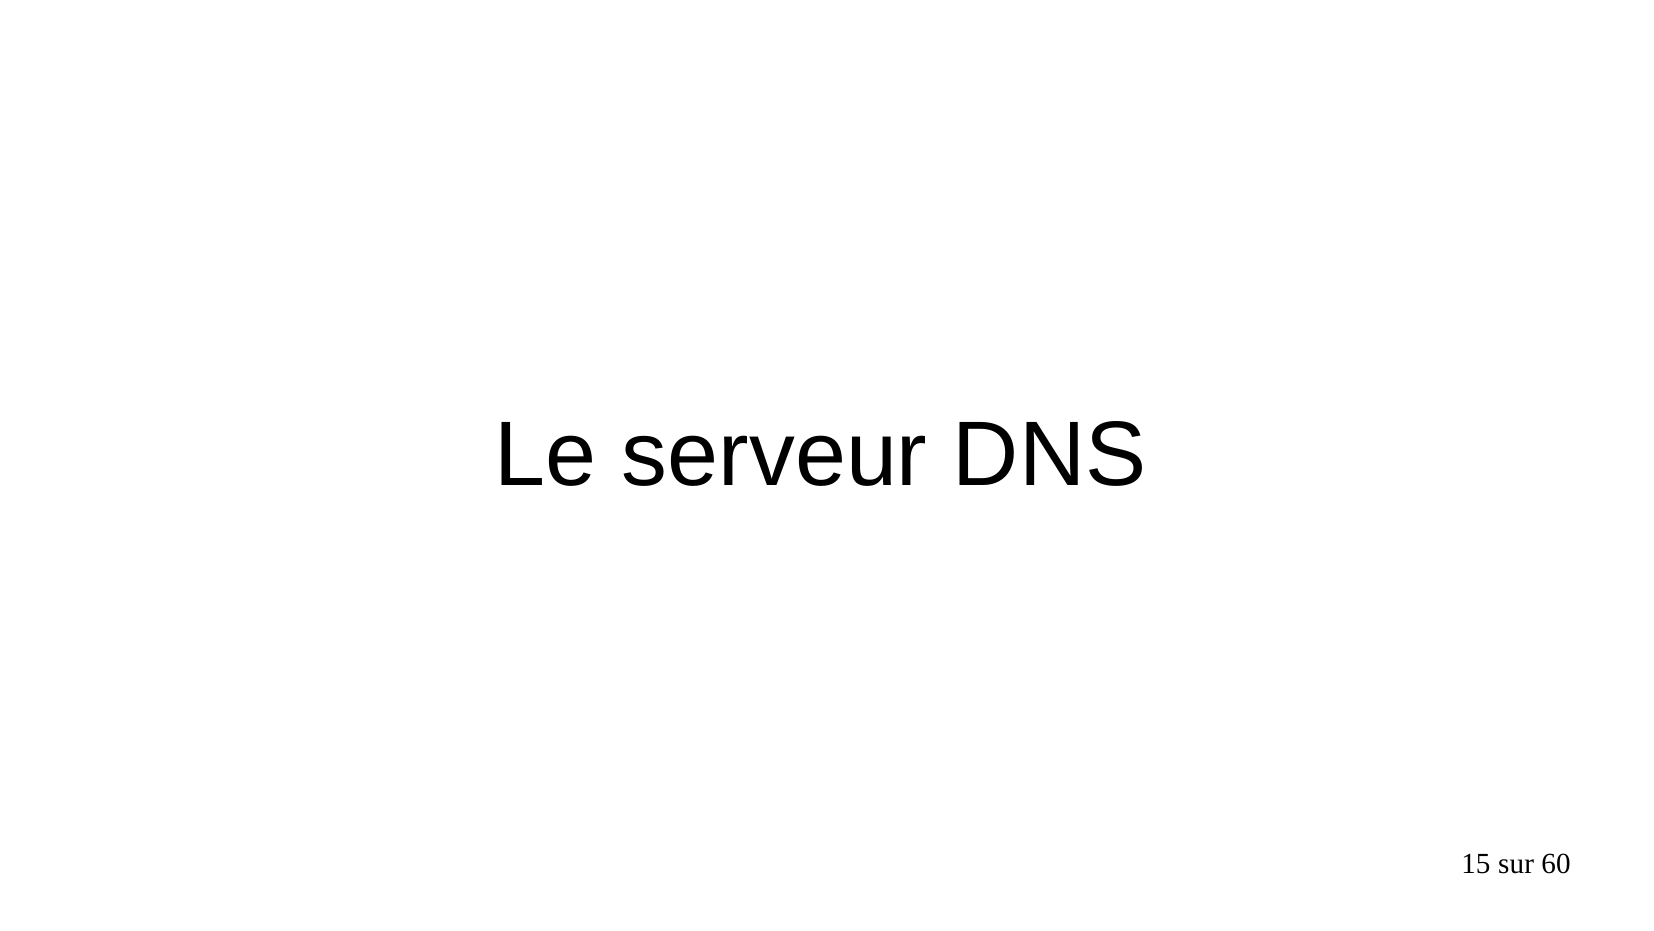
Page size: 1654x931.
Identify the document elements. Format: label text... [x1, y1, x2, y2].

title Le serveur DNS [76, 376, 1565, 532]
